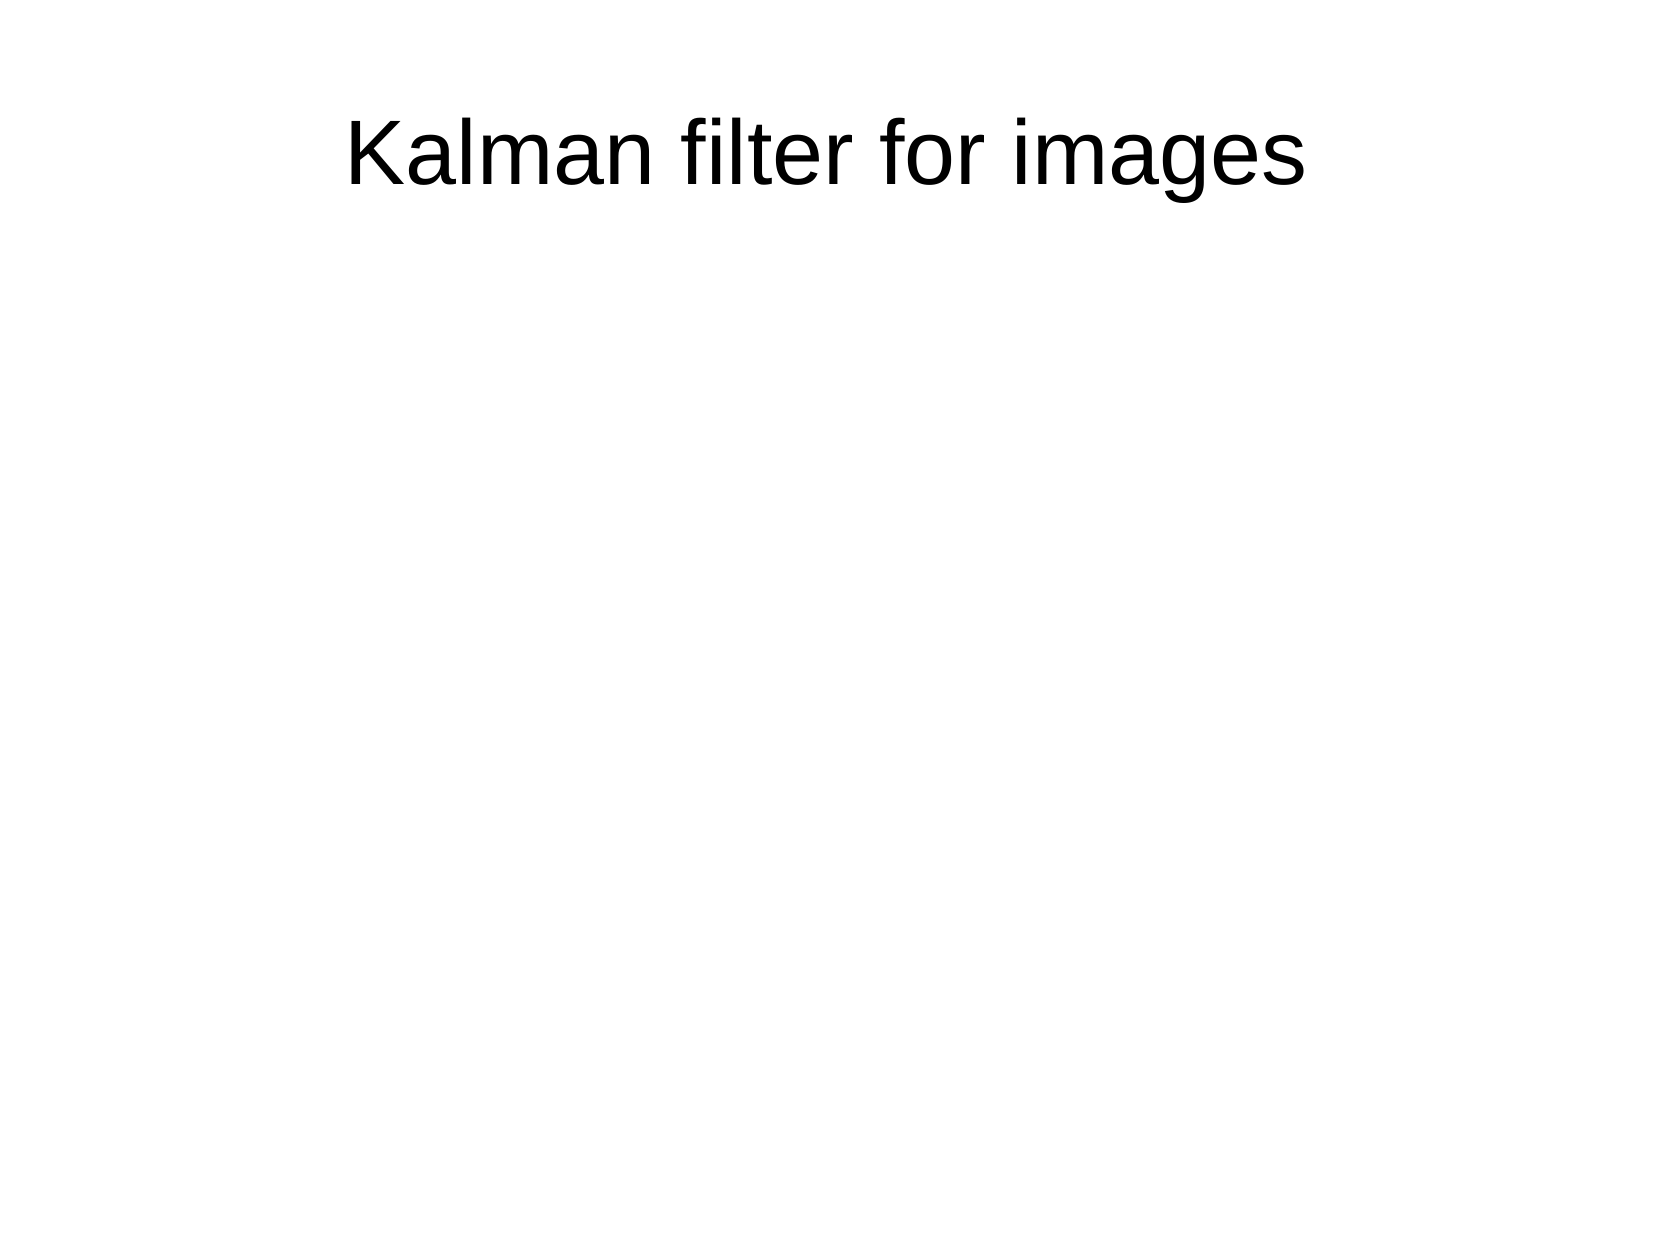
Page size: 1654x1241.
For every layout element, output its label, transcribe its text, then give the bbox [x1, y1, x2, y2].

title Kalman filter for images [82, 49, 1571, 257]
